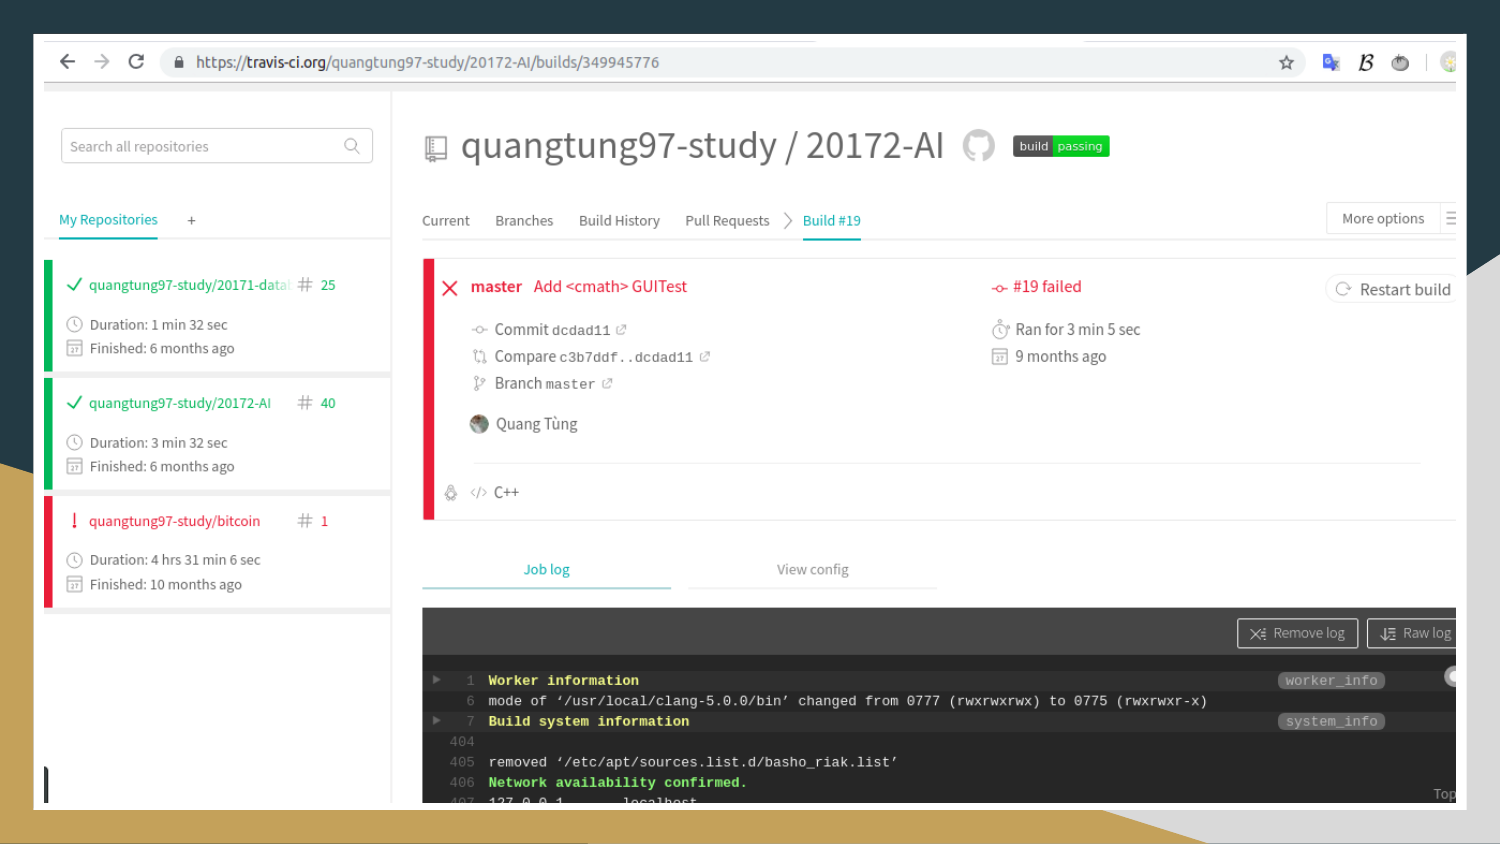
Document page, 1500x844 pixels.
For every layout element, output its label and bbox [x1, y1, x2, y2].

picture [44, 41, 1456, 803]
